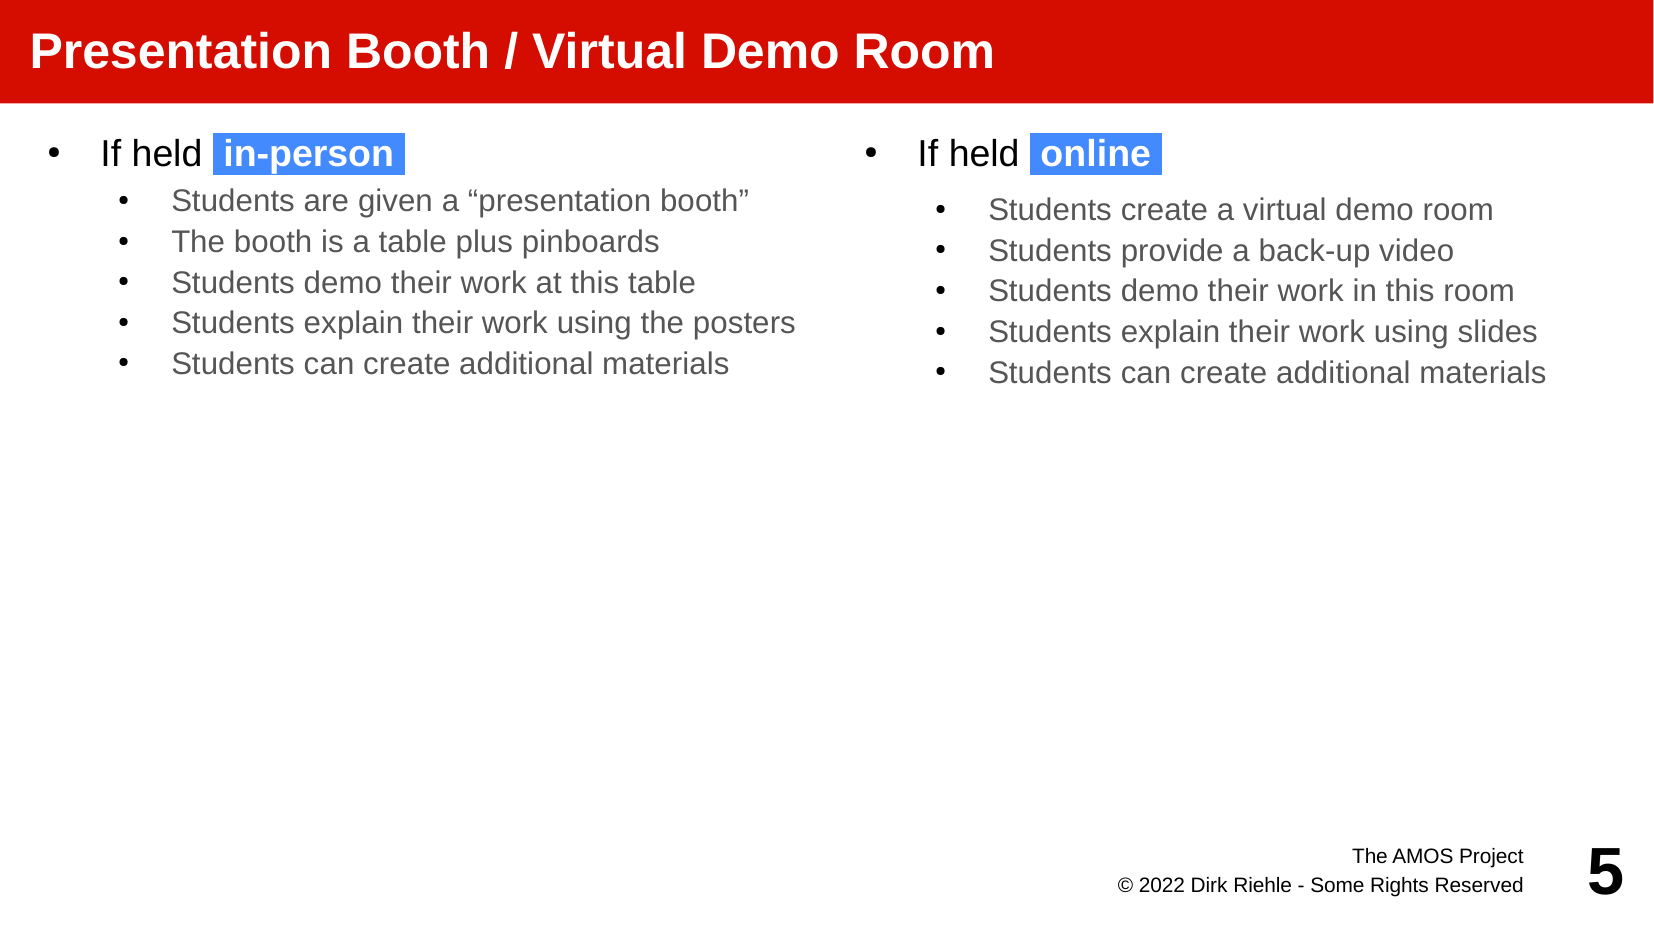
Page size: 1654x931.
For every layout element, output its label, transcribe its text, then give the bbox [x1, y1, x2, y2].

list If held online Students create a virtual demo room Students provide a back-up video Students demo their work in this room Students explain their work using slides Students can create additional materials [846, 132, 1625, 813]
list If held in-person Students are given a “presentation booth” The booth is a table plus pinboards Students demo their work at this table Students explain their work using the posters Students can create additional materials [29, 132, 808, 813]
title Presentation Booth / Virtual Demo Room [0, 0, 1654, 104]
